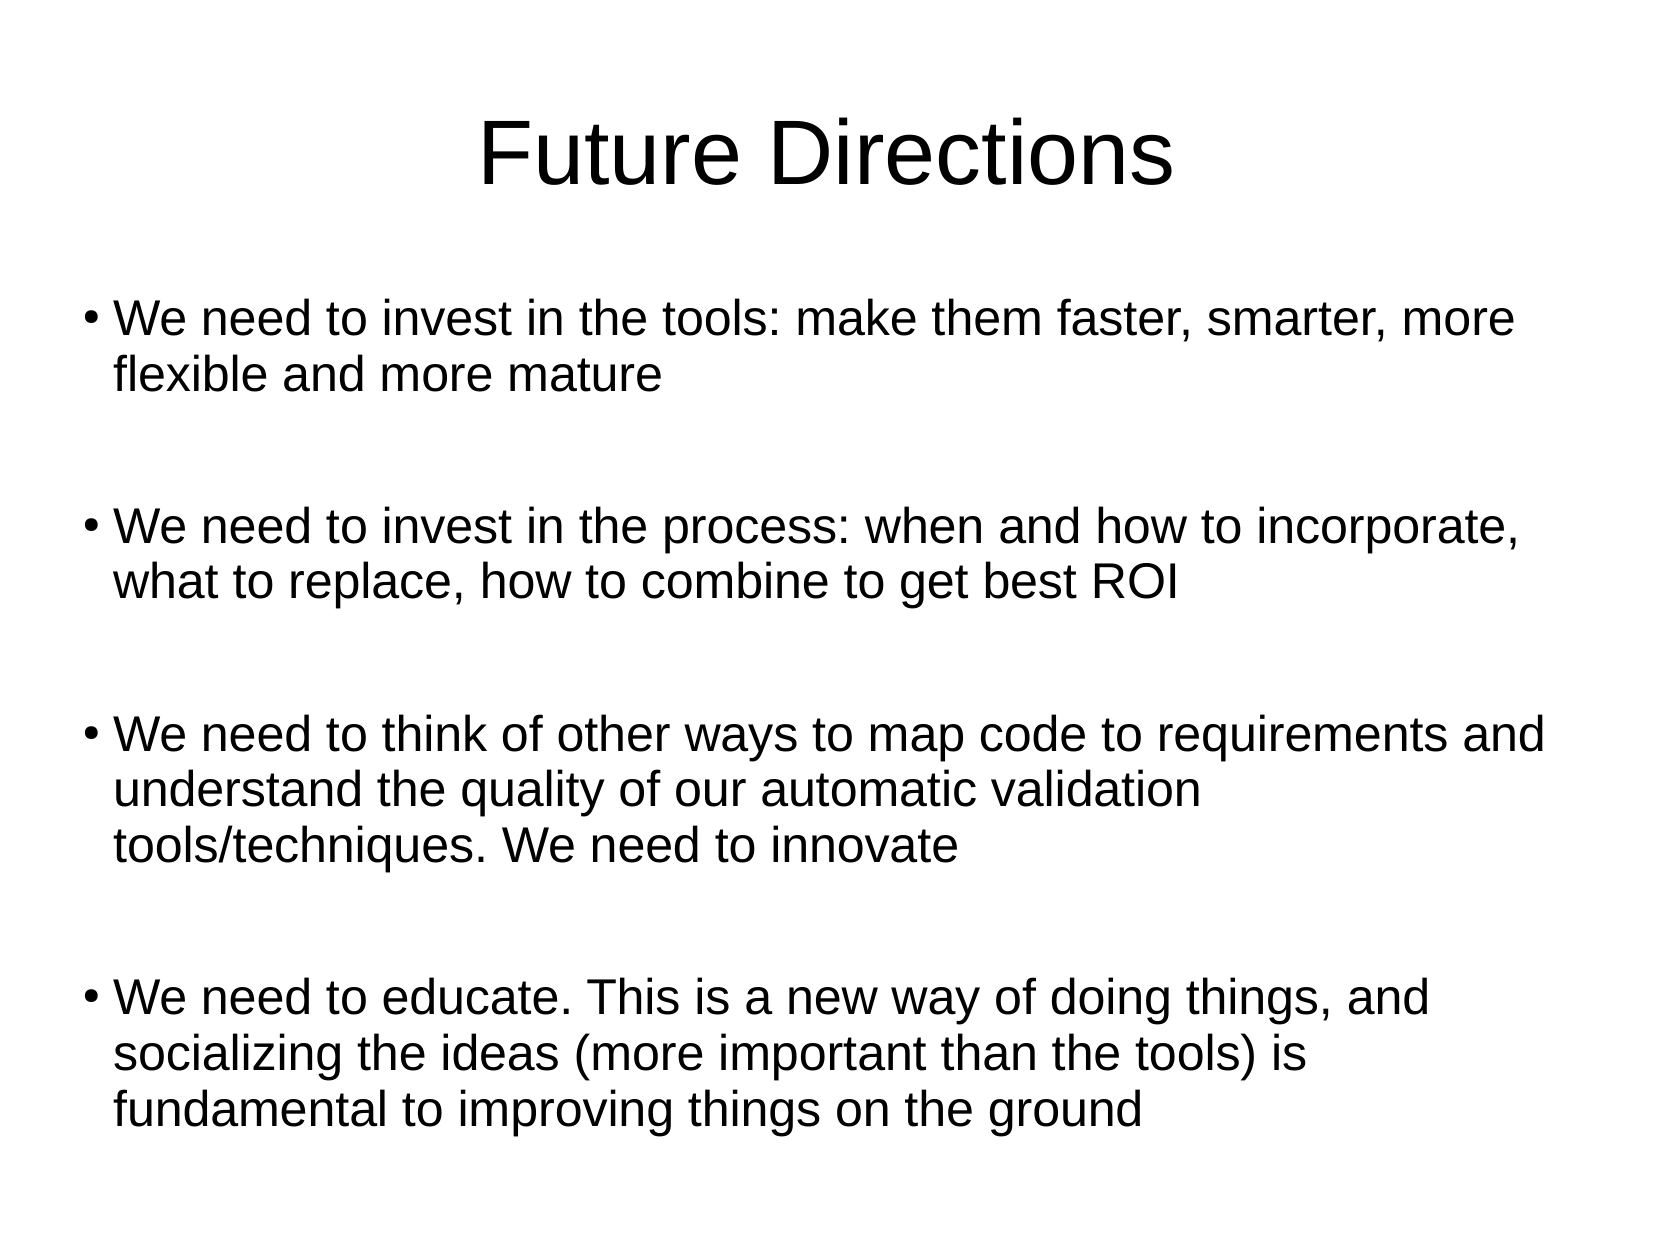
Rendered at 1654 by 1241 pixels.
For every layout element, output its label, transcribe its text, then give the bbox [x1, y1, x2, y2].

list We need to invest in the tools: make them faster, smarter, more flexible and more mature We need to invest in the process: when and how to incorporate, what to replace, how to combine to get best ROI We need to think of other ways to map code to requirements and understand the quality of our automatic validation tools/techniques. We need to innovate We need to educate. This is a new way of doing things, and socializing the ideas (more important than the tools) is fundamental to improving things on the ground [82, 290, 1571, 1141]
title Future Directions [82, 49, 1571, 257]
